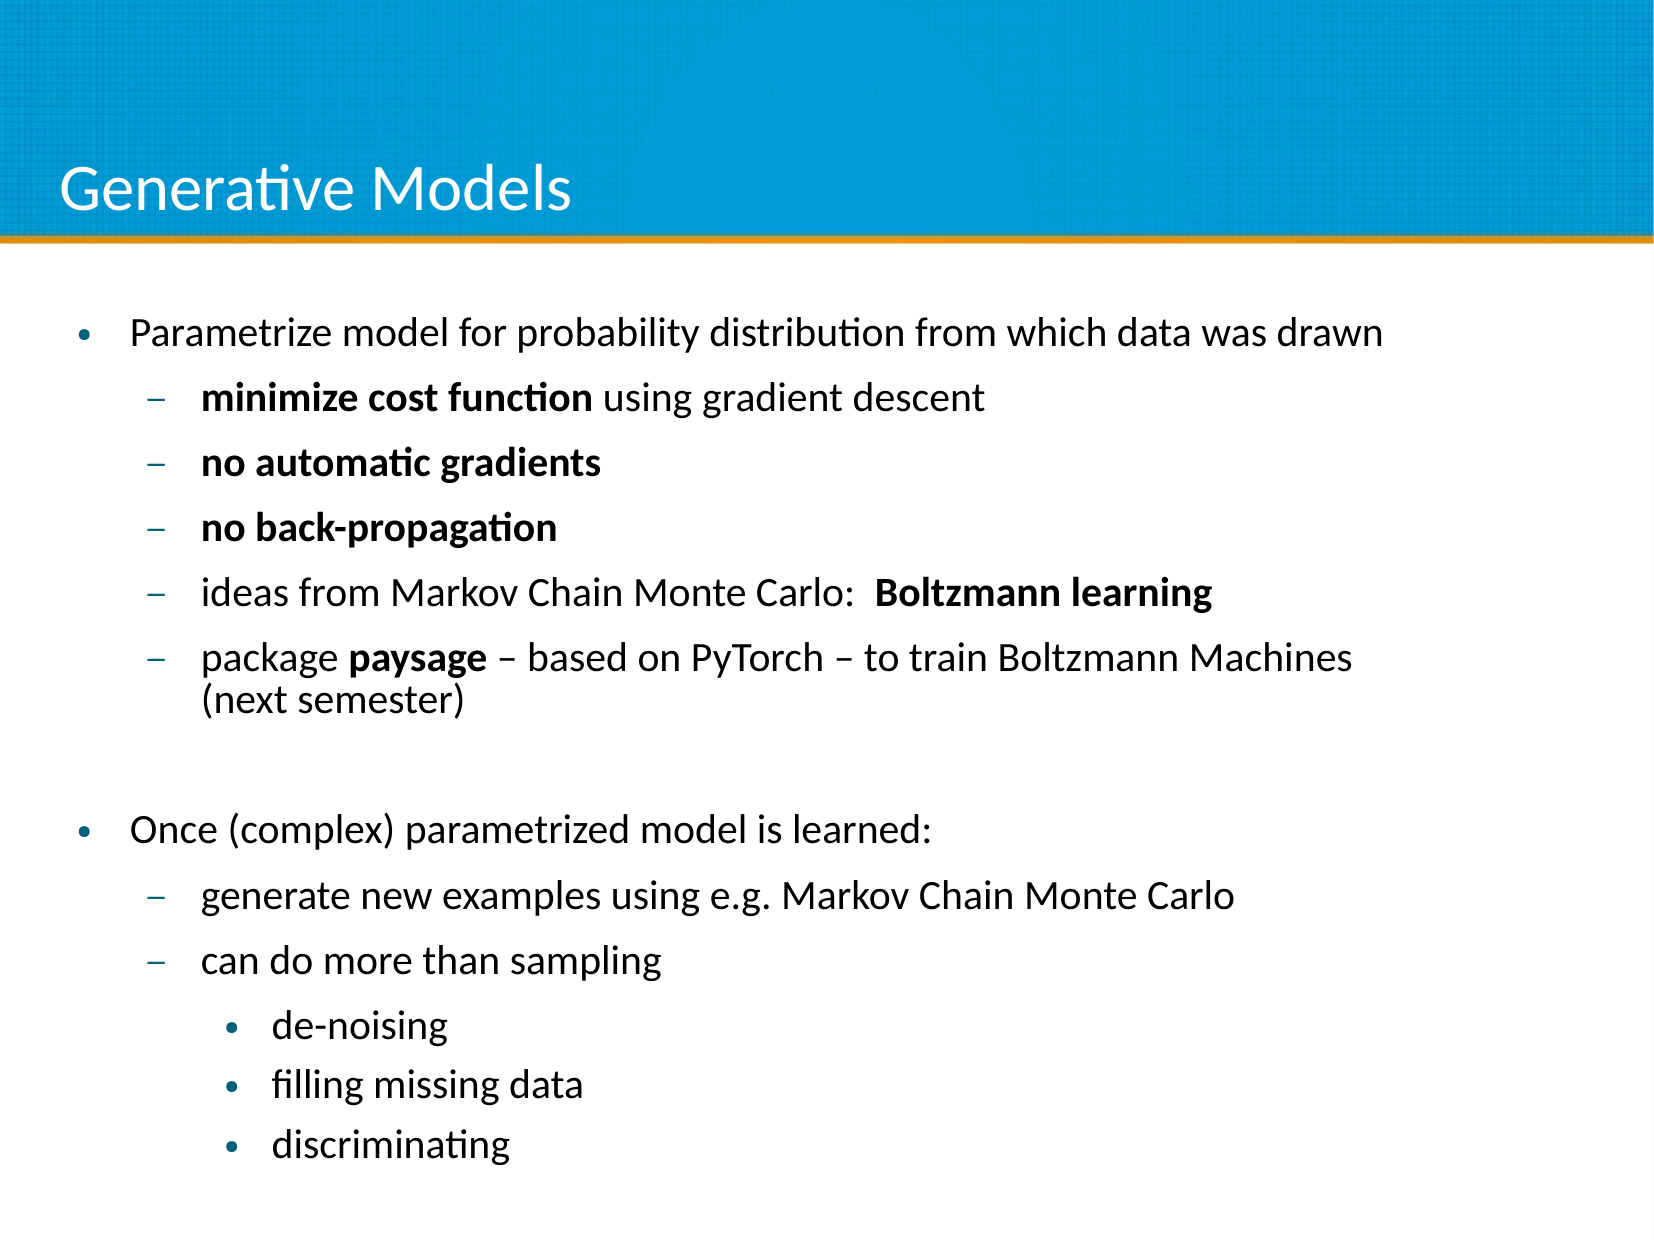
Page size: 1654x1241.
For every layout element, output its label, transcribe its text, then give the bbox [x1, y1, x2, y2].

title Generative Models [59, 19, 1595, 227]
picture [0, 233, 1654, 244]
list Parametrize model for probability distribution from which data was drawn minimize cost function using gradient descent no automatic gradients no back-propagation ideas from Markov Chain Monte Carlo: Boltzmann learning package paysage – based on PyTorch – to train Boltzmann Machines (next semester) Once (complex) parametrized model is learned: generate new examples using e.g. Markov Chain Monte Carlo can do more than sampling de-noising filling missing data discriminating [59, 315, 1583, 1241]
